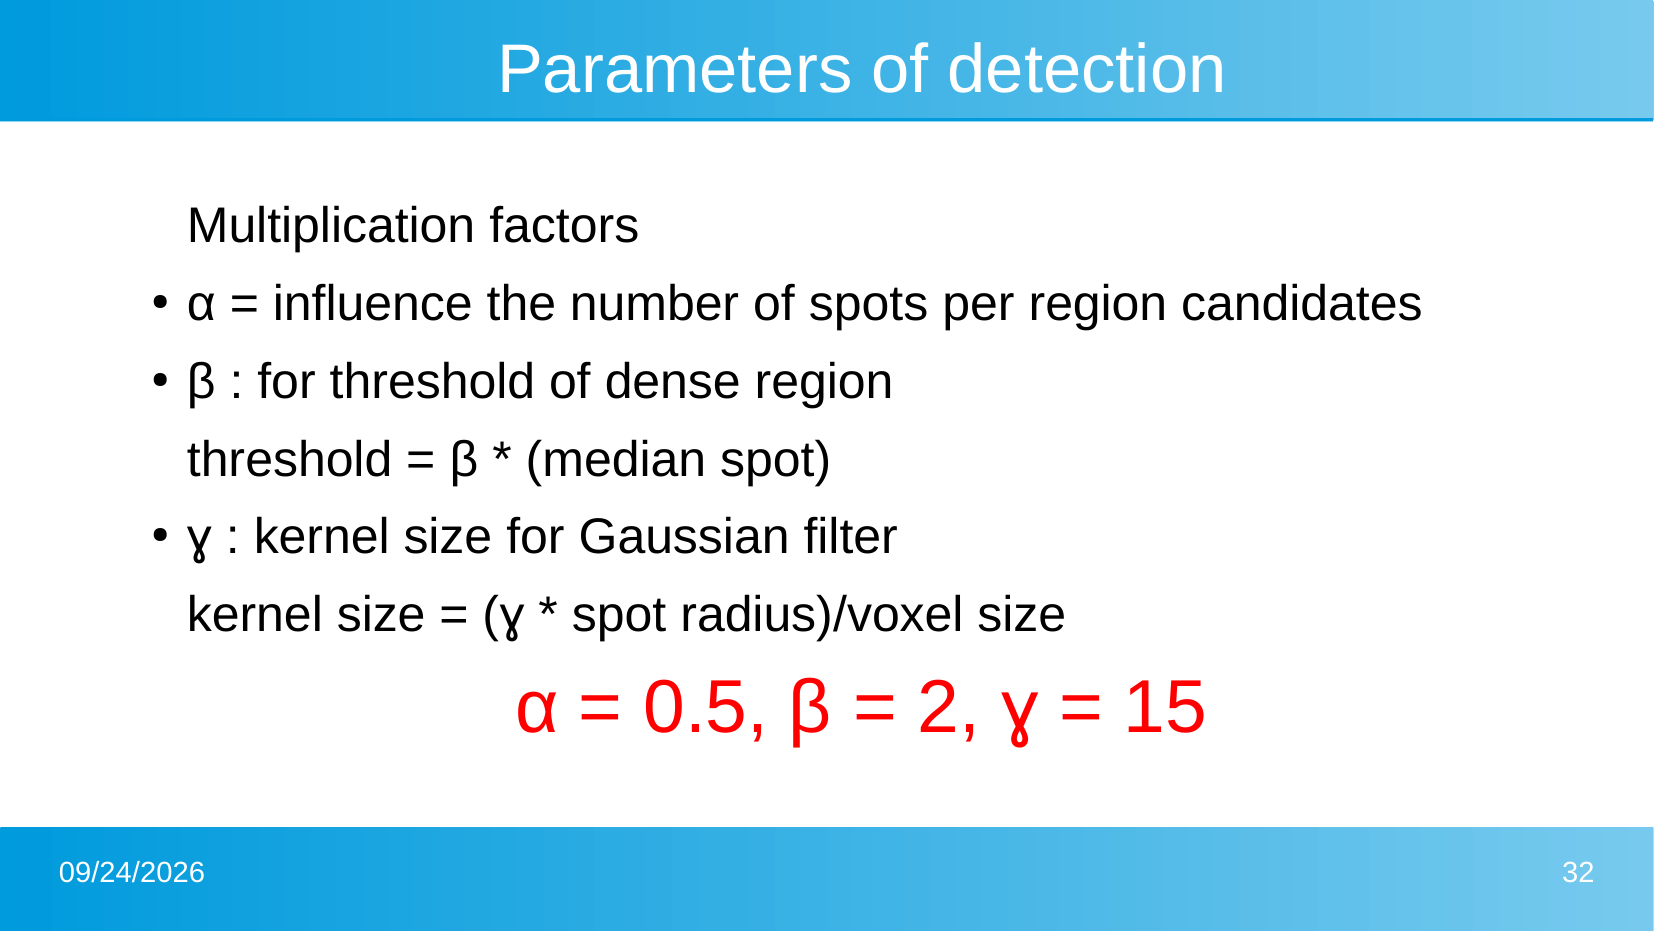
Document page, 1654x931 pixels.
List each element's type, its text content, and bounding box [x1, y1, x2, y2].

title Parameters of detection [59, 29, 1595, 108]
list Multiplication factors α = influence the number of spots per region candidates β : for threshold of dense region threshold = β * (median spot) ɣ : kernel size for Gaussian filter kernel size = (ɣ * spot radius)/voxel size α = 0.5, β = 2, ɣ = 15 [151, 197, 1536, 286]
